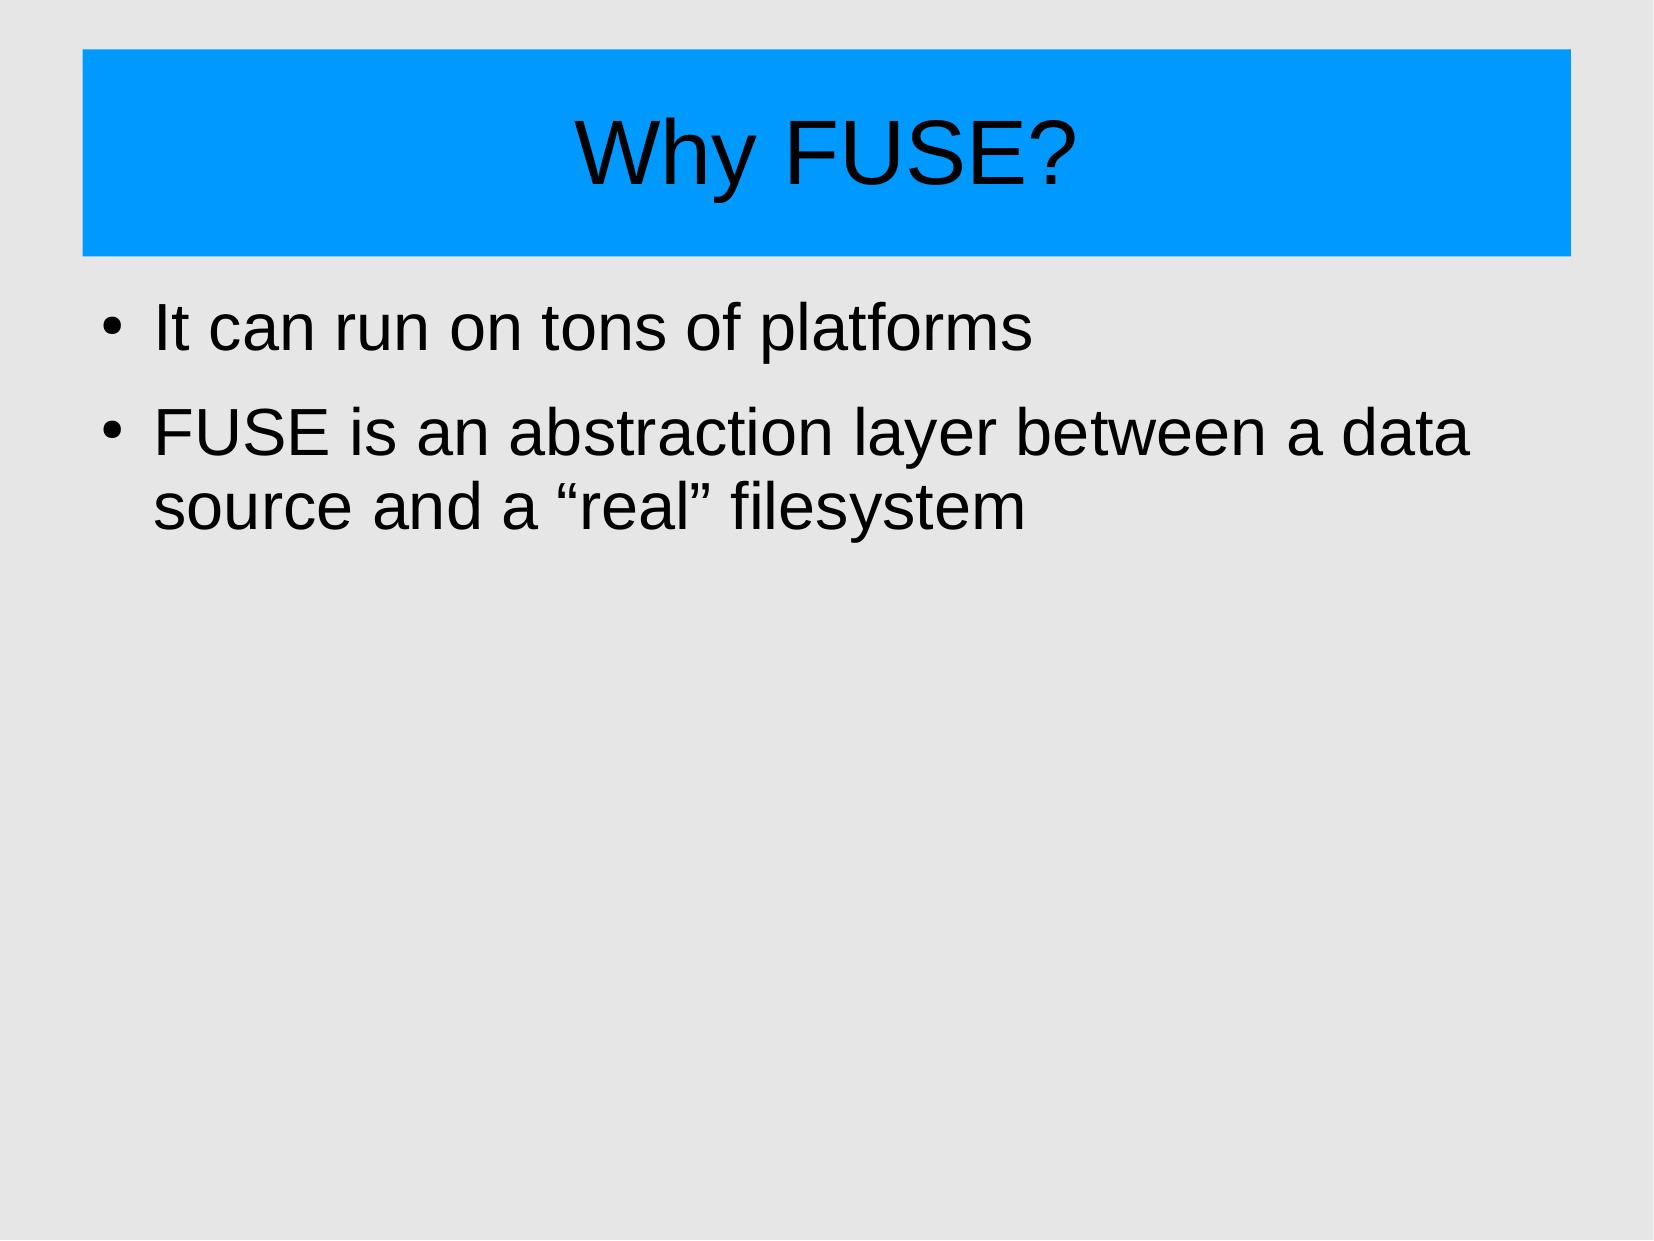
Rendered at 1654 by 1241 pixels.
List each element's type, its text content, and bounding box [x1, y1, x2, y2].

title Why FUSE? [82, 49, 1571, 257]
list It can run on tons of platforms FUSE is an abstraction layer between a data source and a “real” filesystem [82, 290, 1571, 1010]
